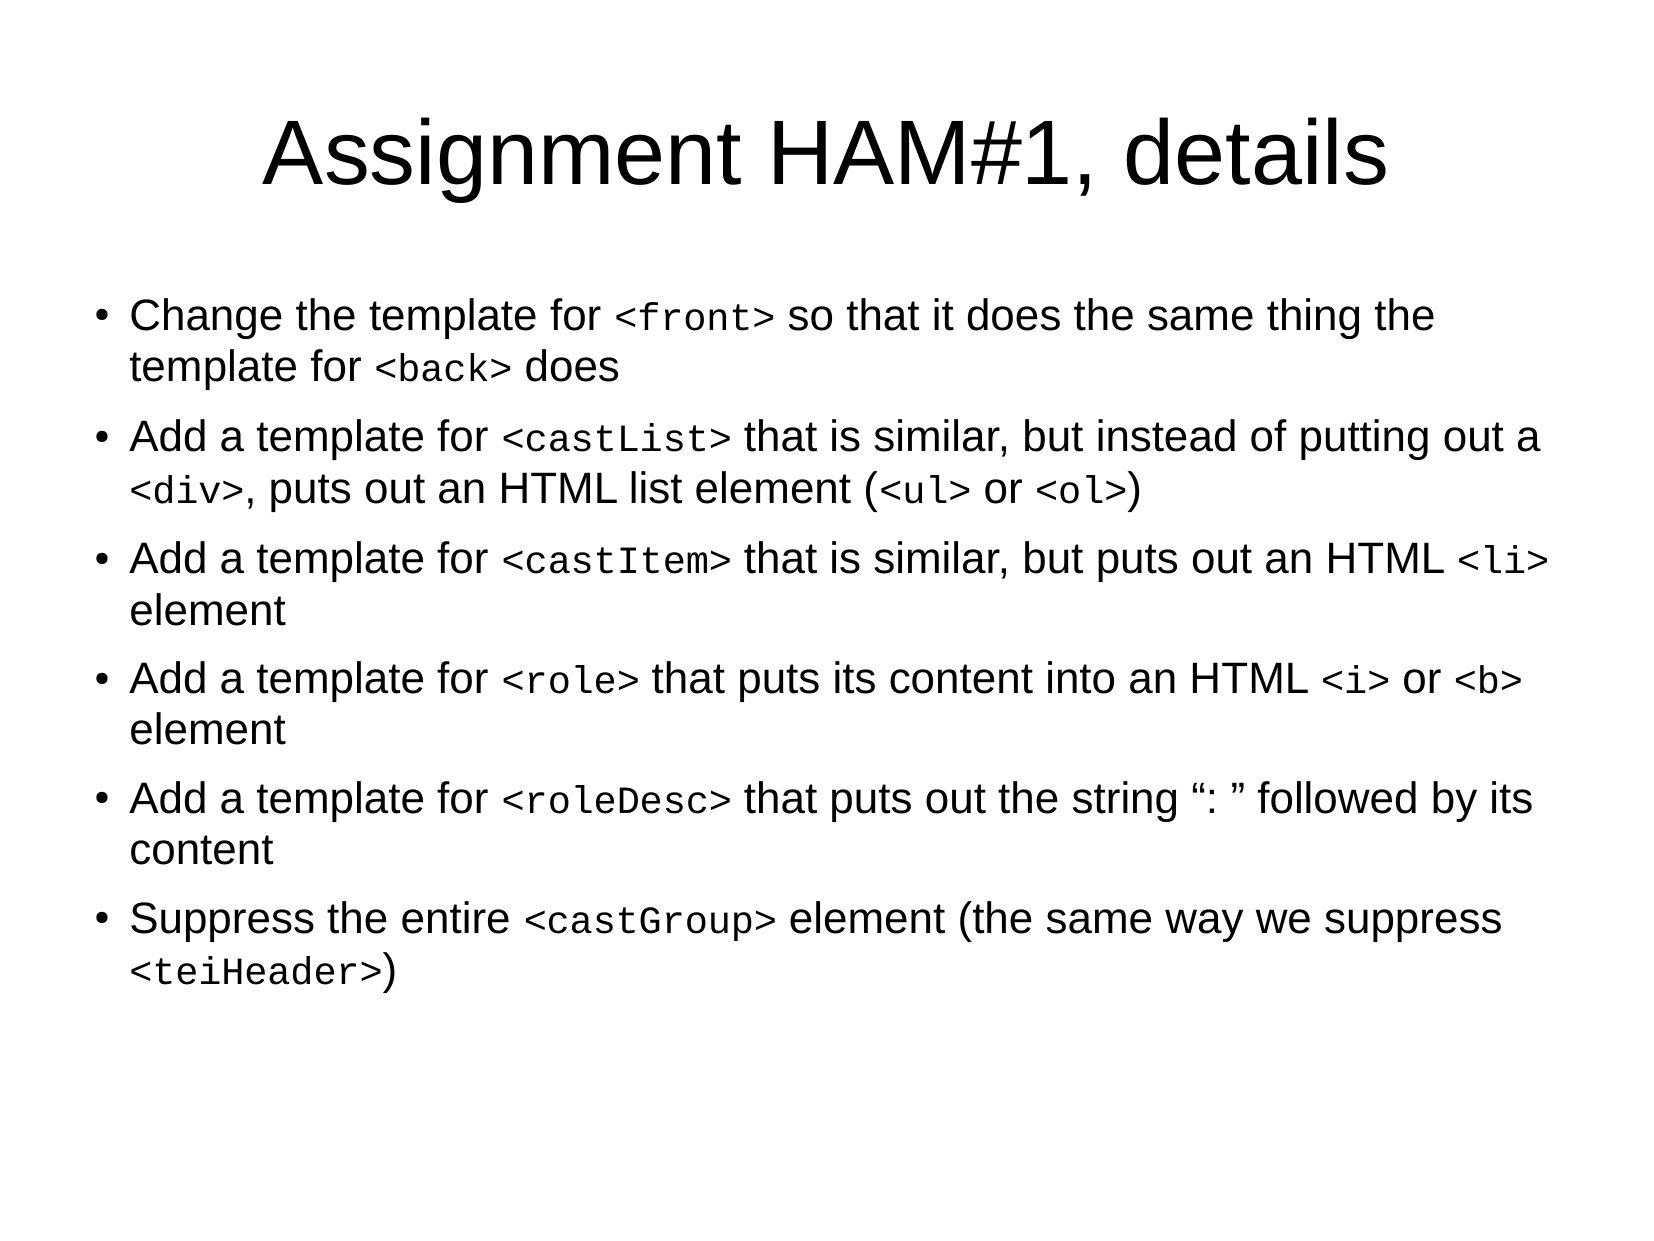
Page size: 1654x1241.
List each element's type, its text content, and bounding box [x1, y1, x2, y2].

list Change the template for <front> so that it does the same thing the template for <back> does Add a template for <castList> that is similar, but instead of putting out a <div>, puts out an HTML list element (<ul> or <ol>) Add a template for <castItem> that is similar, but puts out an HTML <li> element Add a template for <role> that puts its content into an HTML <i> or <b> element Add a template for <roleDesc> that puts out the string “: ” followed by its content Suppress the entire <castGroup> element (the same way we suppress <teiHeader>) [82, 290, 1571, 1010]
title Assignment HAM#1, details [82, 49, 1571, 257]
